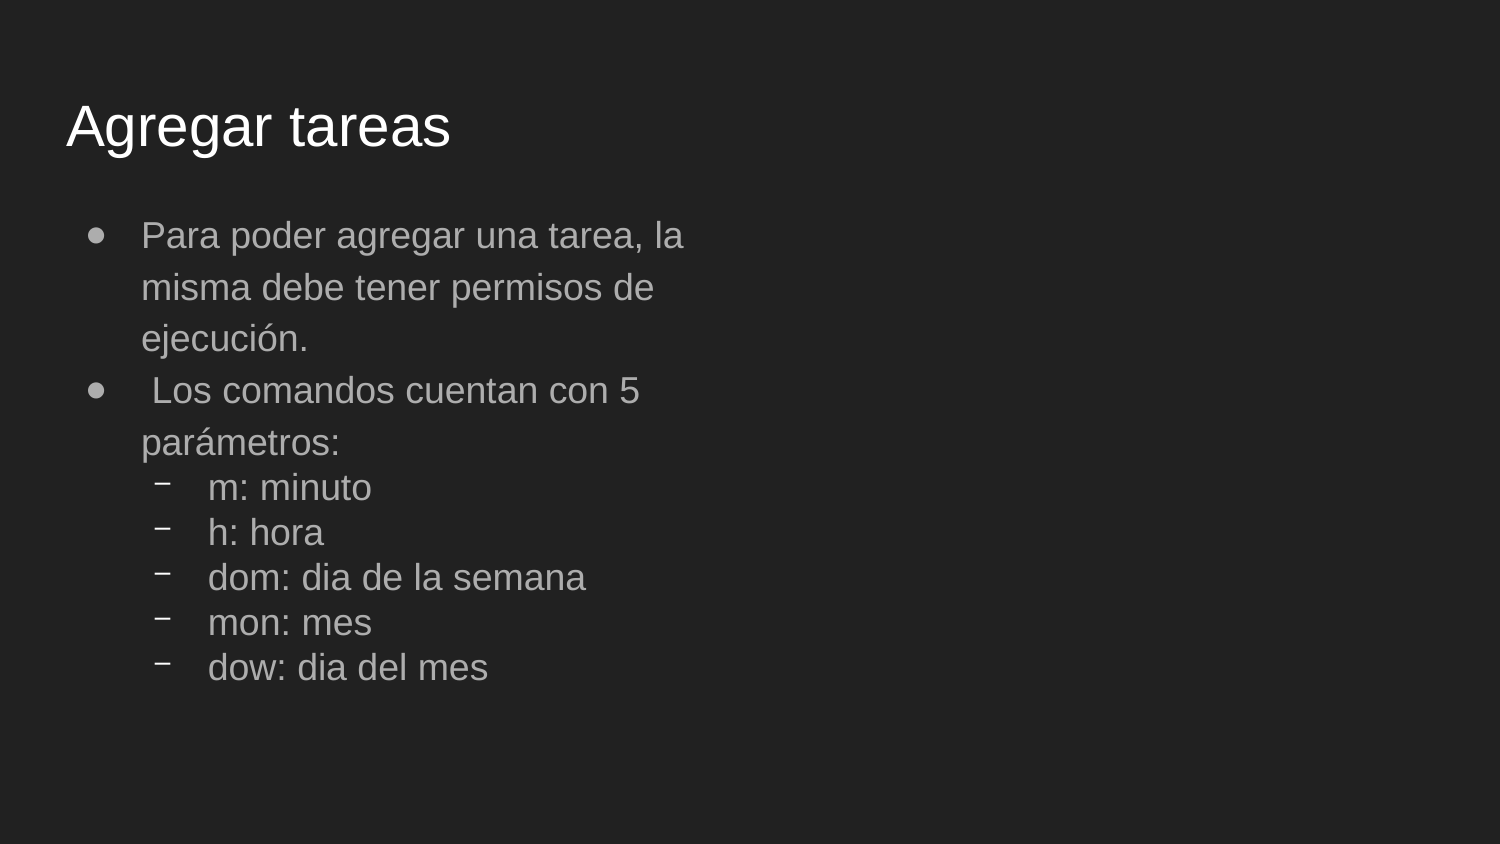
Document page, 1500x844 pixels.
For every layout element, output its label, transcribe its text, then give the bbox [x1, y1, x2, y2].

title Agregar tareas [51, 72, 1449, 167]
list Para poder agregar una tarea, la misma debe tener permisos de ejecución. Los comandos cuentan con 5 parámetros: m: minuto h: hora dom: dia de la semana mon: mes dow: dia del mes [51, 189, 750, 750]
